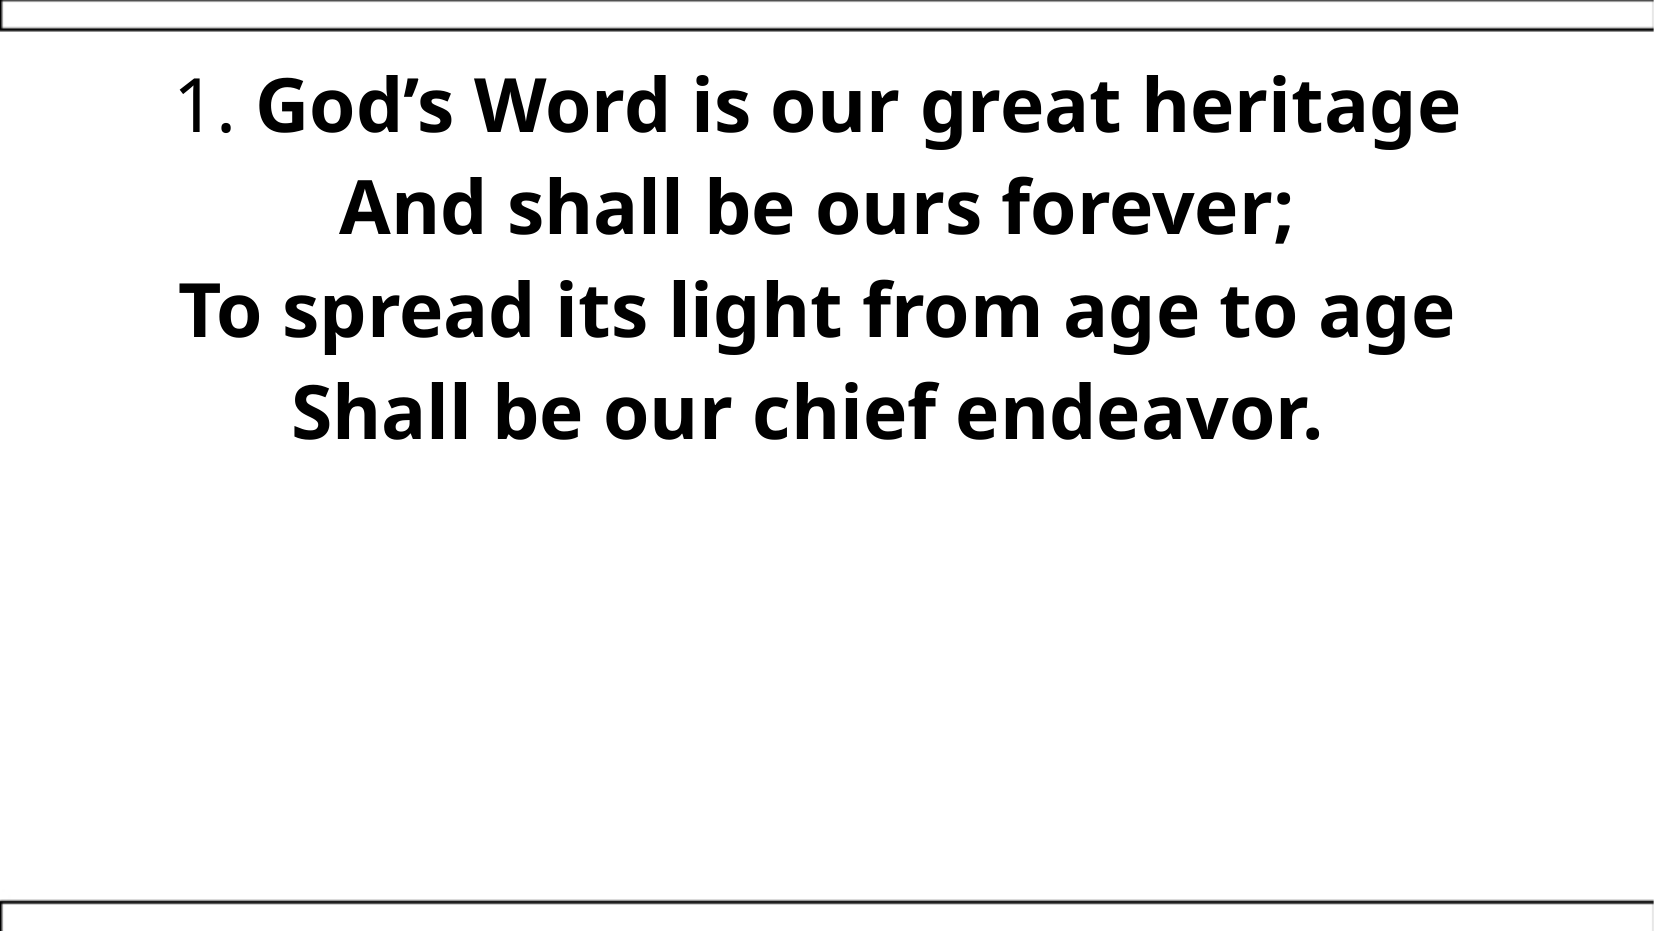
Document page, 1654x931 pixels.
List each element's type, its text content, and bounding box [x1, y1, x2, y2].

text_box 1. God’s Word is our great heritage And shall be ours forever; To spread its light from age to age Shall be our chief endeavor. [90, 45, 1546, 460]
picture [0, 0, 1654, 931]
